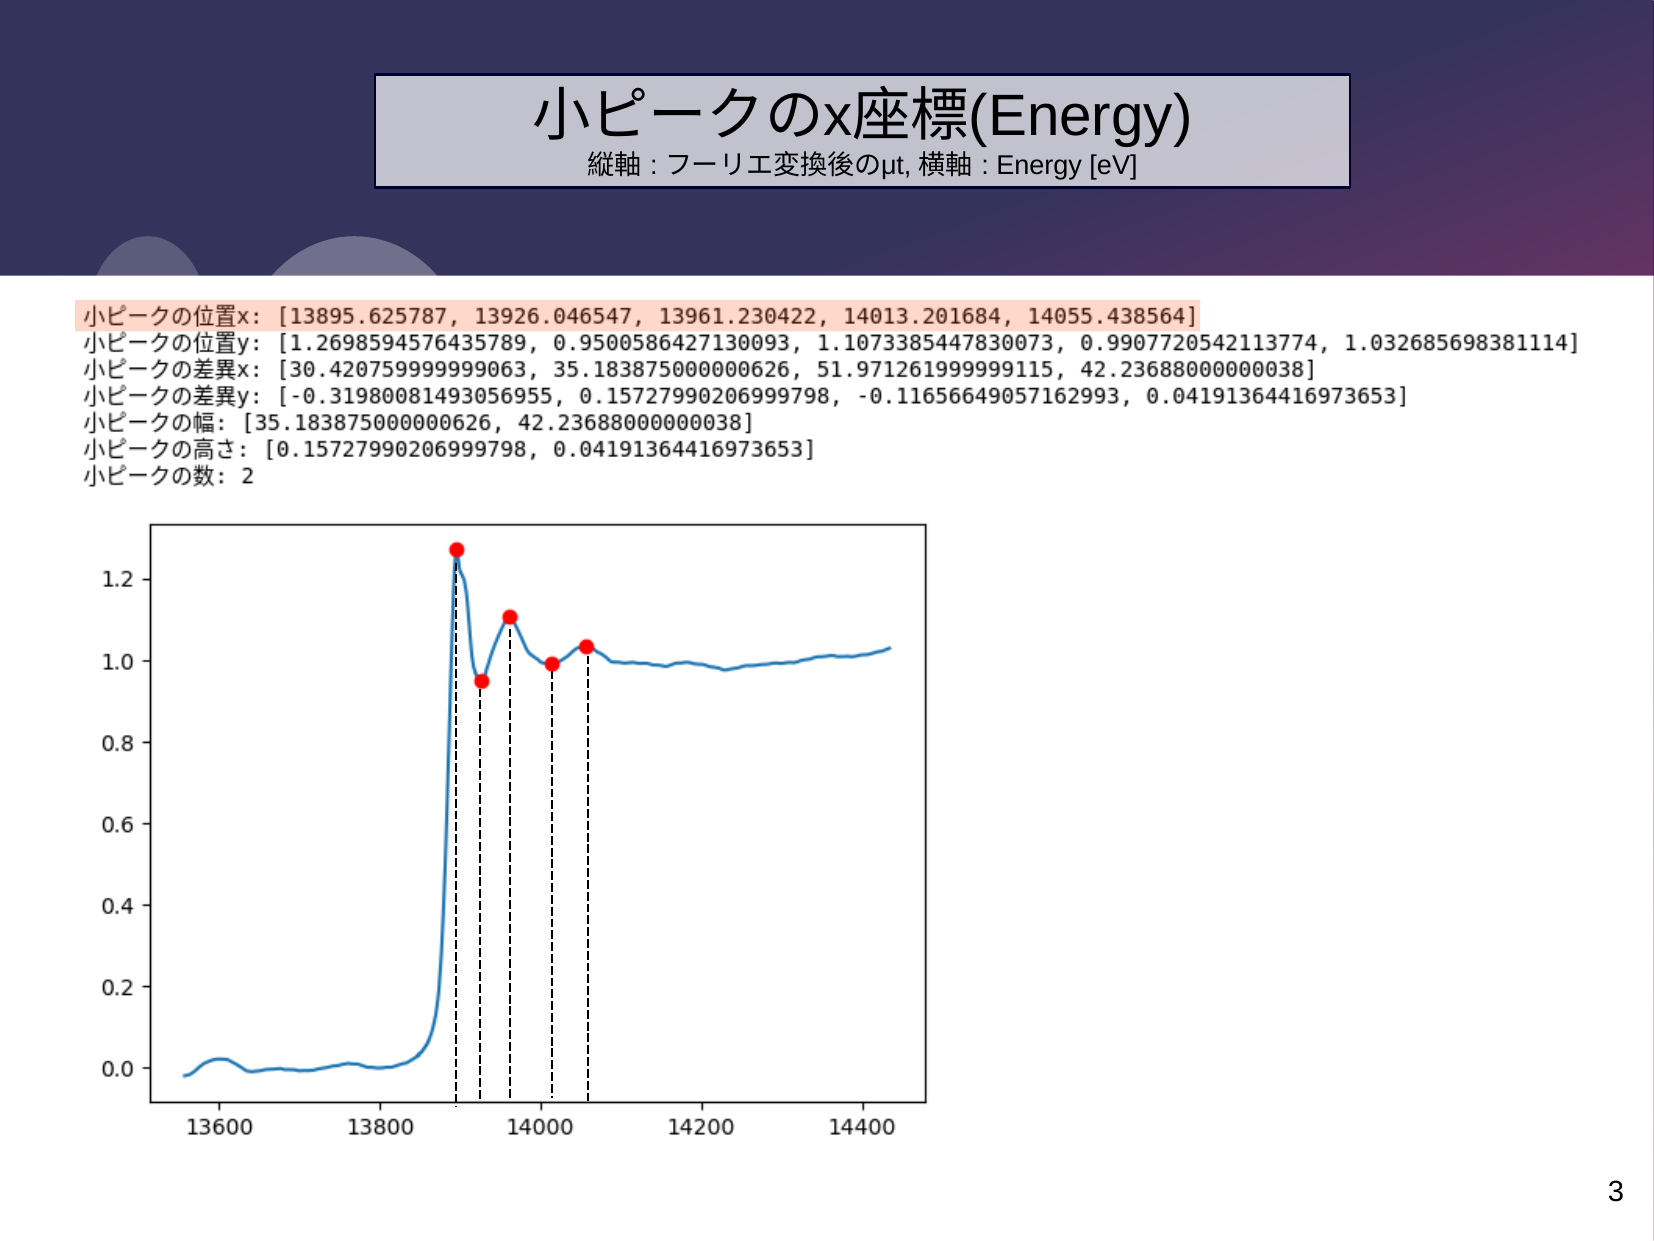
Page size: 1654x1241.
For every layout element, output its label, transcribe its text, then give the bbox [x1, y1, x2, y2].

text_box 小ピークのx座標(Energy) 縦軸 : フーリエ変換後のμt, 横軸 : Energy [eV] [375, 74, 1351, 188]
picture [75, 302, 1627, 1163]
text_box [75, 299, 1201, 332]
